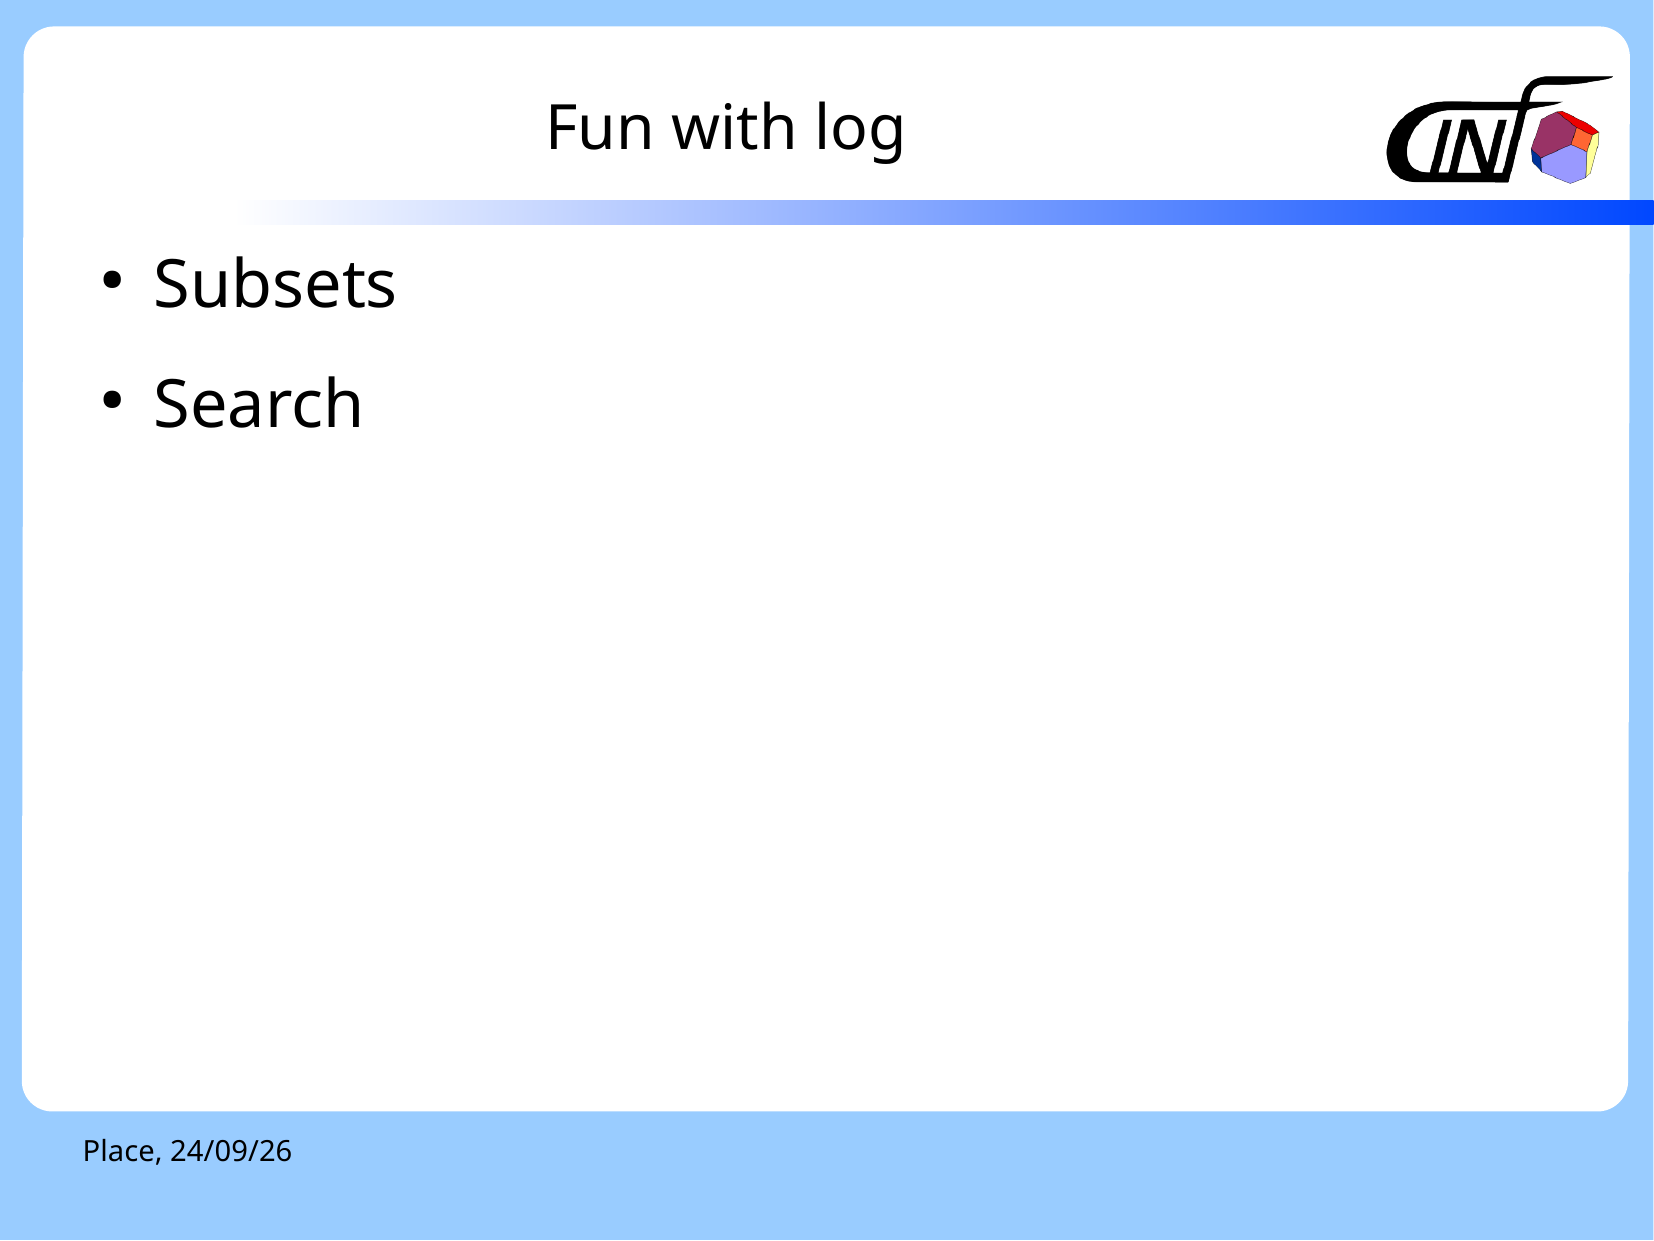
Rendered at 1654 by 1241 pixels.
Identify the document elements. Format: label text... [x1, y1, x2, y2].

list Subsets Search [82, 236, 1571, 1055]
picture [1386, 76, 1613, 184]
title Fun with log [82, 49, 1371, 201]
